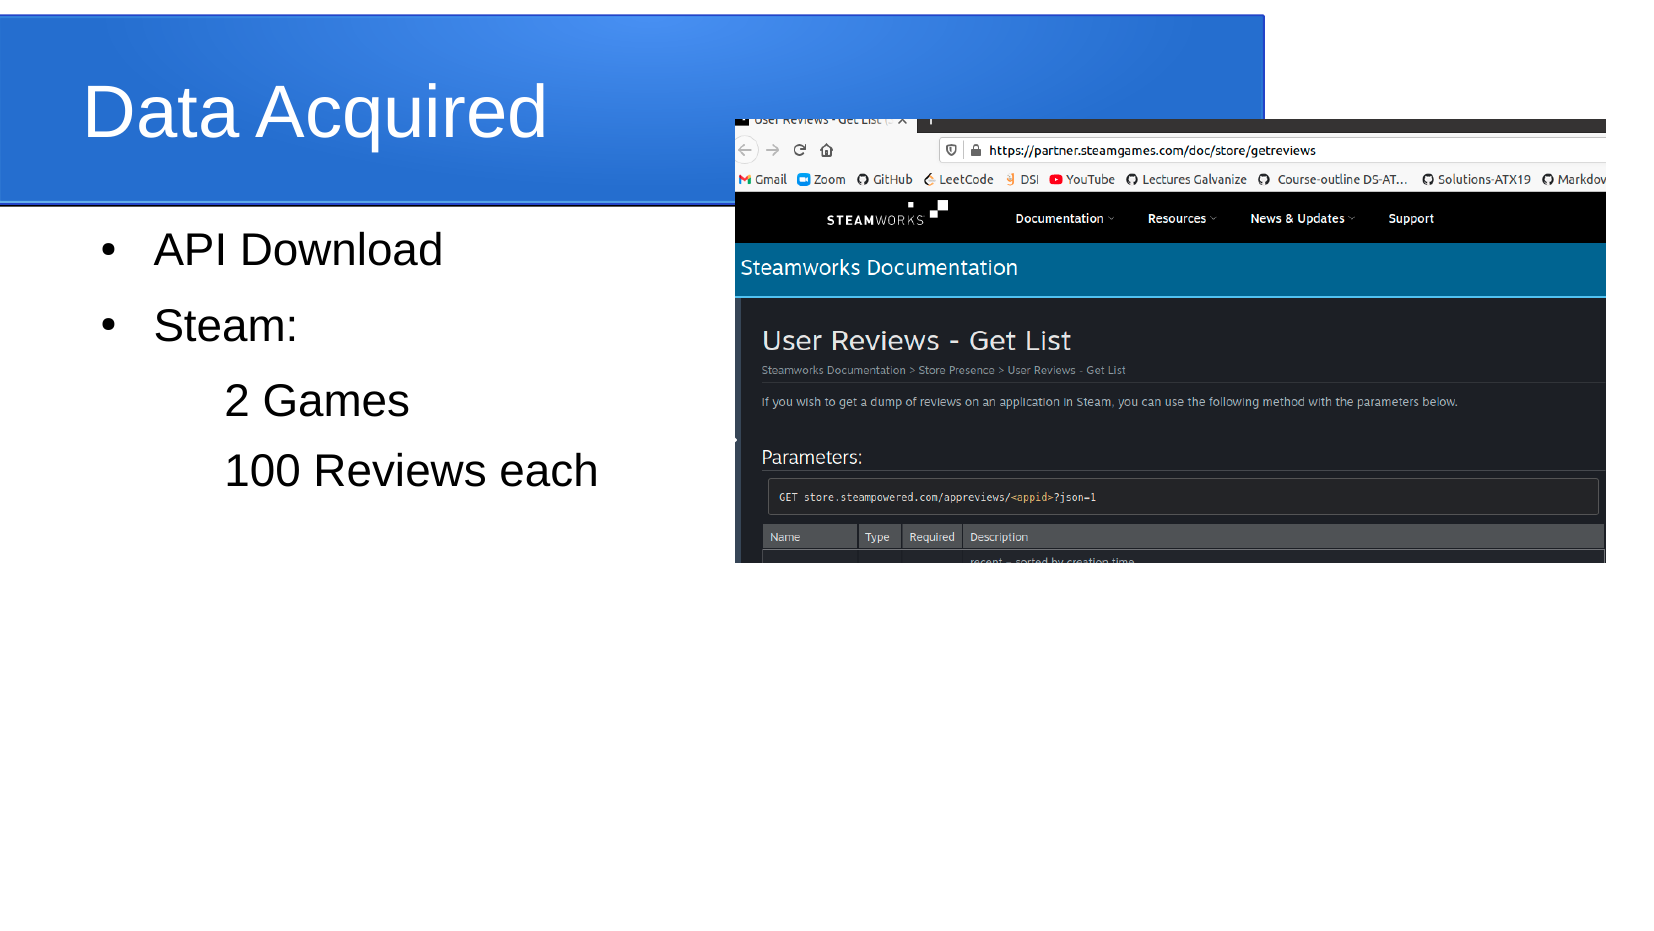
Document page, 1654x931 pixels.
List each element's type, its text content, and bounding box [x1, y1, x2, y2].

list API Download Steam: 2 Games 100 Reviews each [82, 224, 1571, 764]
title Data Acquired [82, 35, 1235, 189]
picture [869, 261, 875, 274]
picture [735, 119, 1606, 242]
picture [1004, 264, 1010, 274]
picture [735, 297, 1606, 563]
